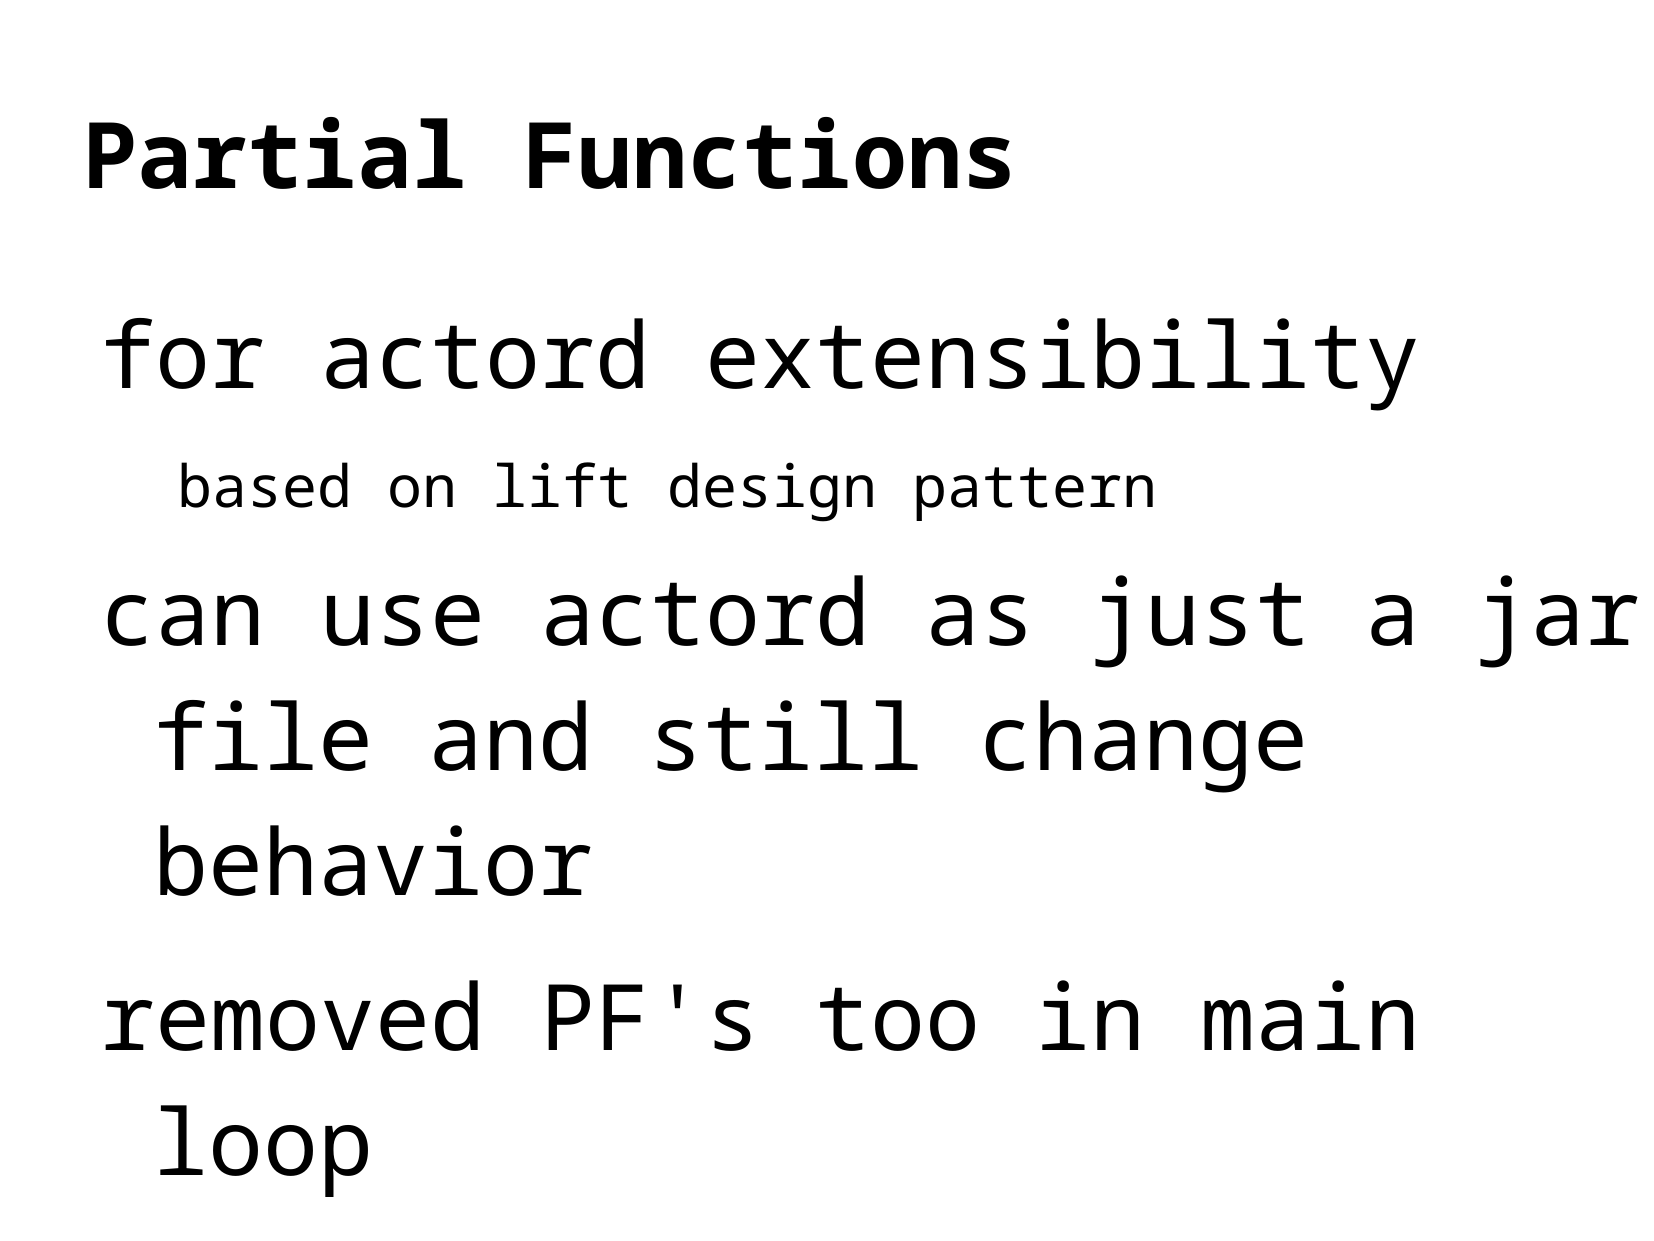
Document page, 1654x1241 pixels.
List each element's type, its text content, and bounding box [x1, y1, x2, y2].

title Partial Functions [82, 56, 1571, 250]
list for actord extensibility based on lift design pattern can use actord as just a jar file and still change behavior removed PF's too in main loop now, just use subclassing and method overriding for extensibility [82, 290, 1654, 1241]
